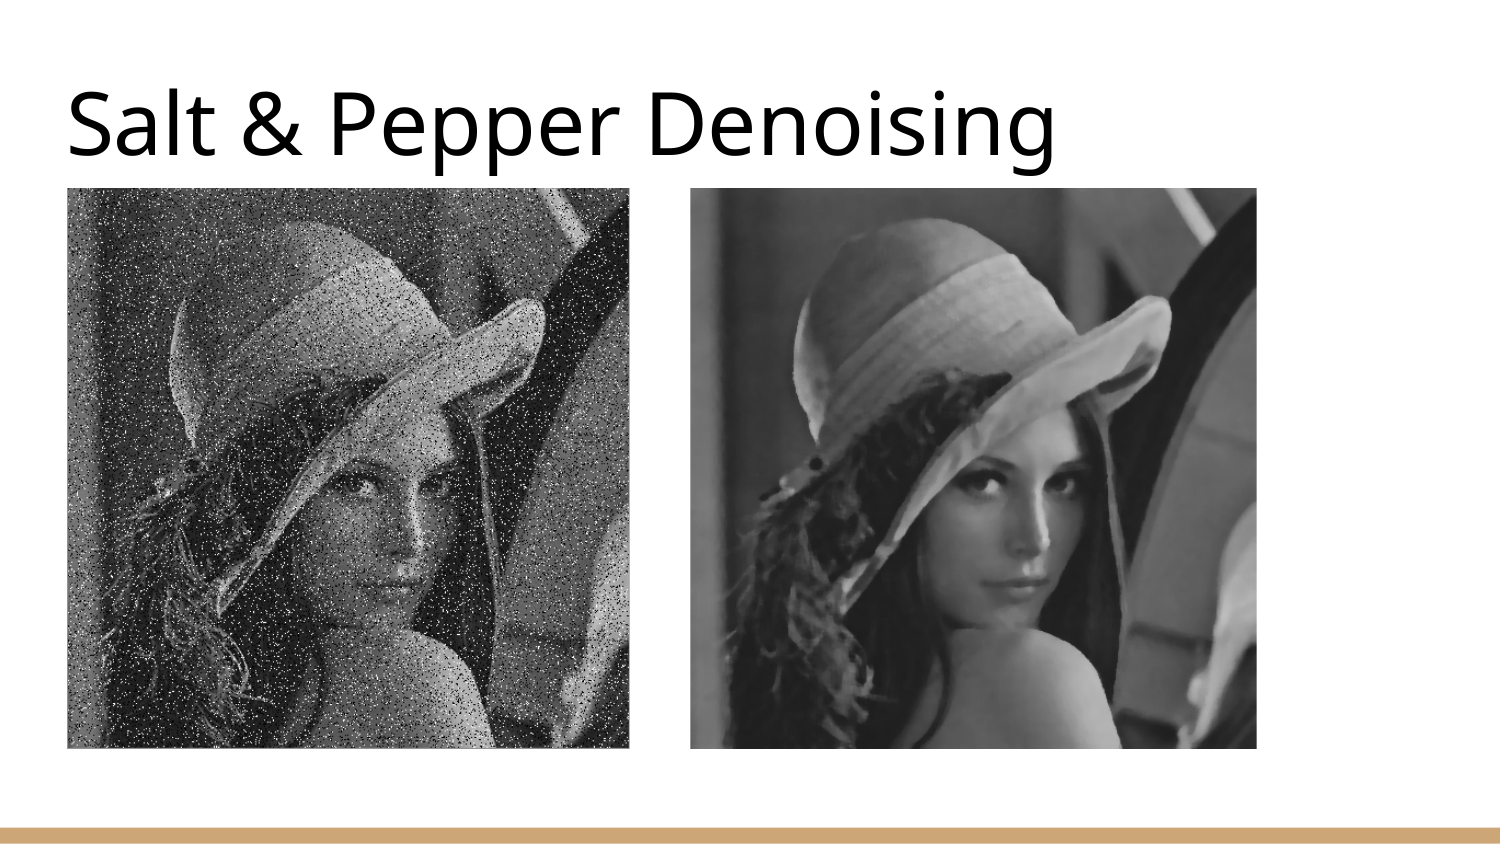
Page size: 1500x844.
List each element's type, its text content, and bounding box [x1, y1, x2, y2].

picture [690, 188, 1257, 749]
title Salt & Pepper Denoising [51, 51, 1449, 189]
picture [67, 188, 630, 749]
